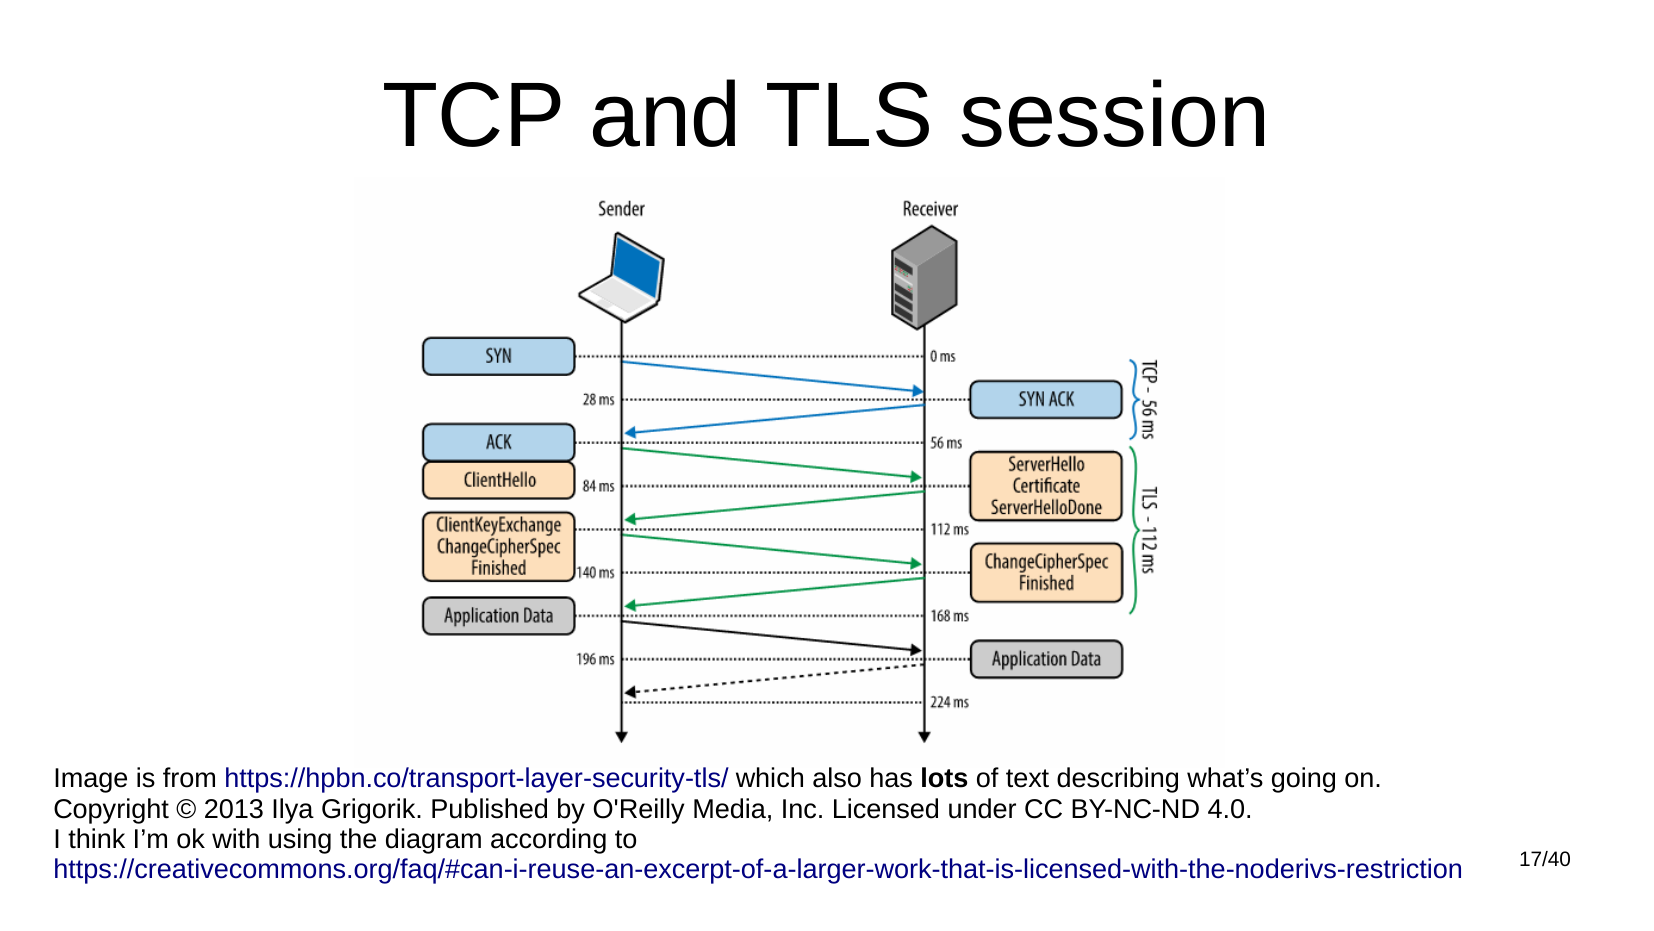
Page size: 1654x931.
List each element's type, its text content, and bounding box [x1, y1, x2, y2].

text_box Image is from https://hpbn.co/transport-layer-security-tls/ which also has lots of text describing what’s going on. Copyright © 2013 Ilya Grigorik. Published by O'Reilly Media, Inc. Licensed under CC BY-NC-ND 4.0. I think I’m ok with using the diagram according to https://creativecommons.org/faq/#can-i-reuse-an-excerpt-of-a-larger-work-that-is-licensed-with-the-noderivs-restriction [38, 755, 1501, 931]
title TCP and TLS session [82, 37, 1571, 193]
picture [354, 177, 1225, 755]
